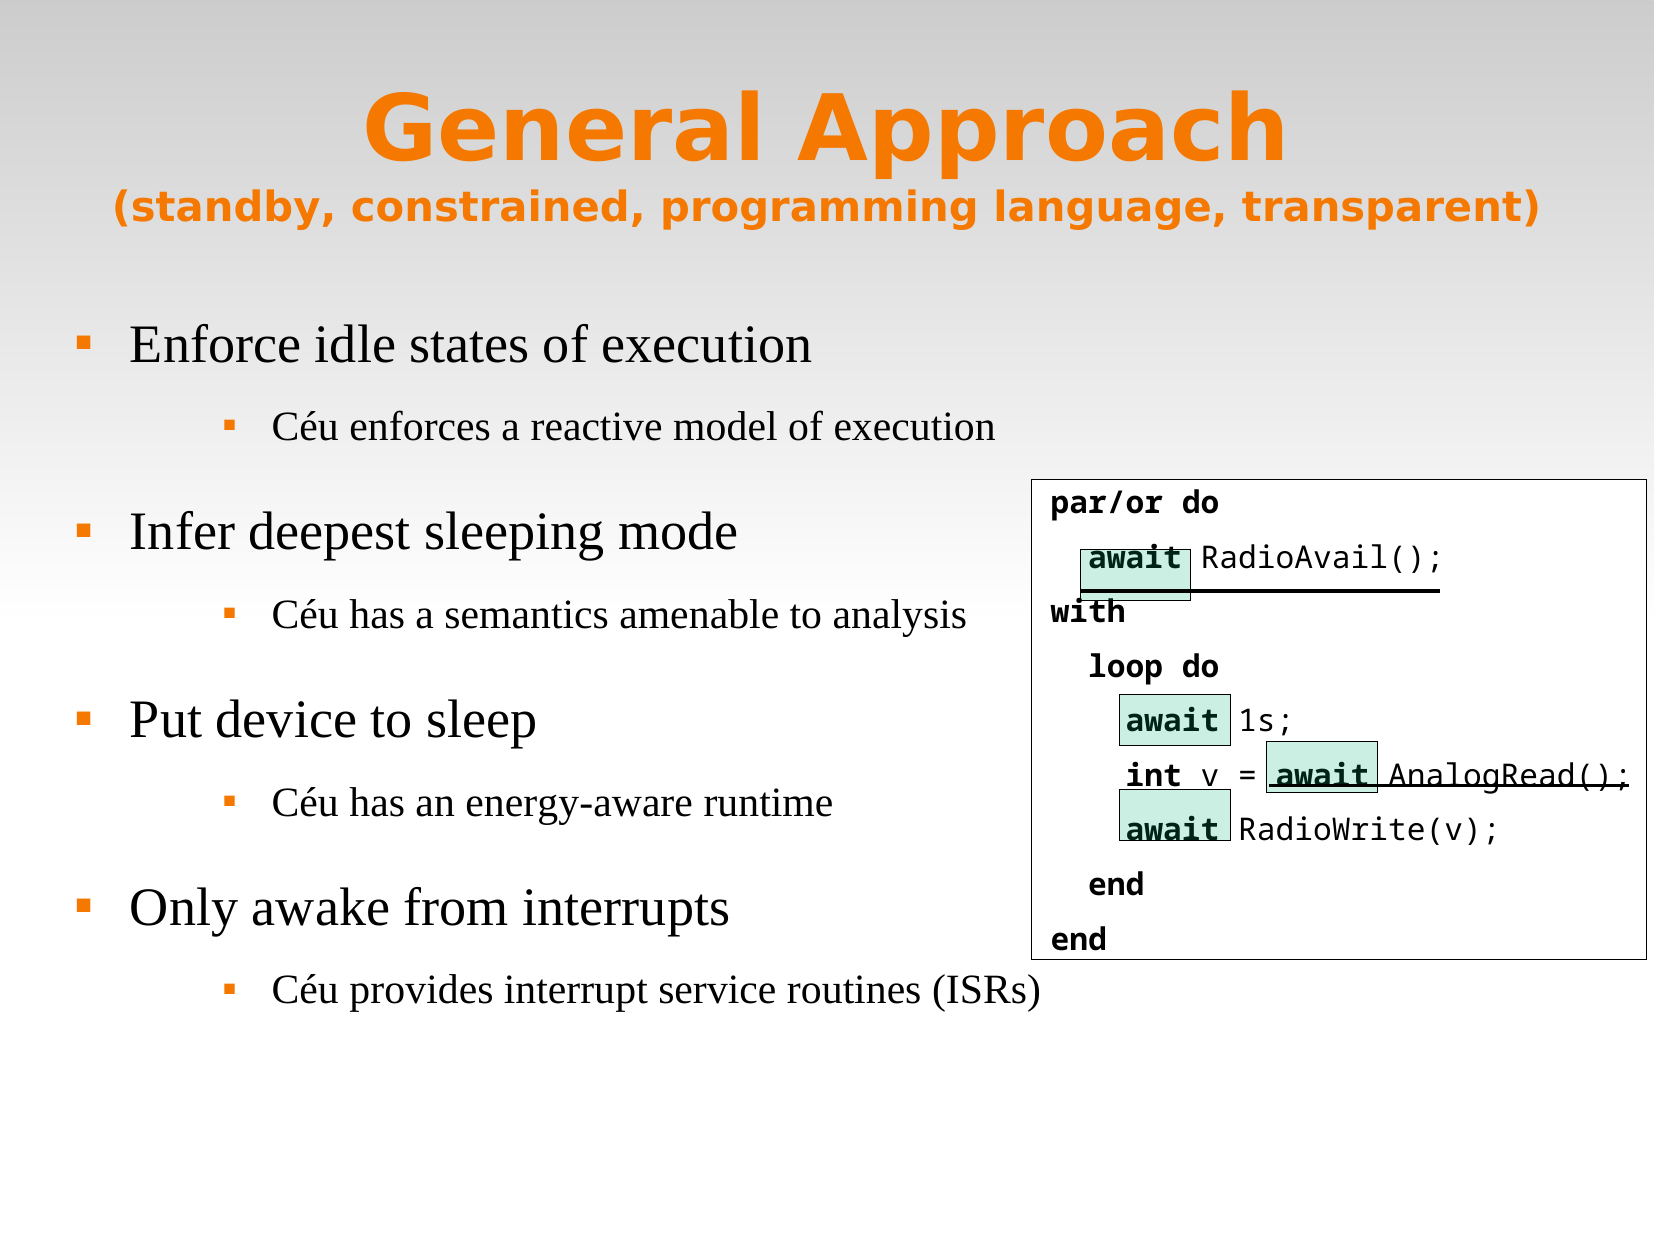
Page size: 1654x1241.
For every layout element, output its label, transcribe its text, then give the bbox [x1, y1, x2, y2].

text_box [1080, 593, 1191, 601]
text_box [1119, 694, 1231, 746]
title General Approach (standby, constrained, programming language, transparent) [82, 49, 1571, 257]
text_box [1266, 741, 1378, 793]
list Enforce idle states of execution Céu enforces a reactive model of execution Infer deepest sleeping mode Céu has a semantics amenable to analysis Put device to sleep Céu has an energy-aware runtime Only awake from interrupts Céu provides interrupt service routines (ISRs) [0, 313, 1444, 1170]
text_box [1119, 789, 1231, 841]
text_box par/or do await RadioAvail(); with loop do await 1s; int v = await AnalogRead(); await RadioWrite(v); end end [1031, 509, 1647, 931]
text_box [1080, 549, 1191, 589]
